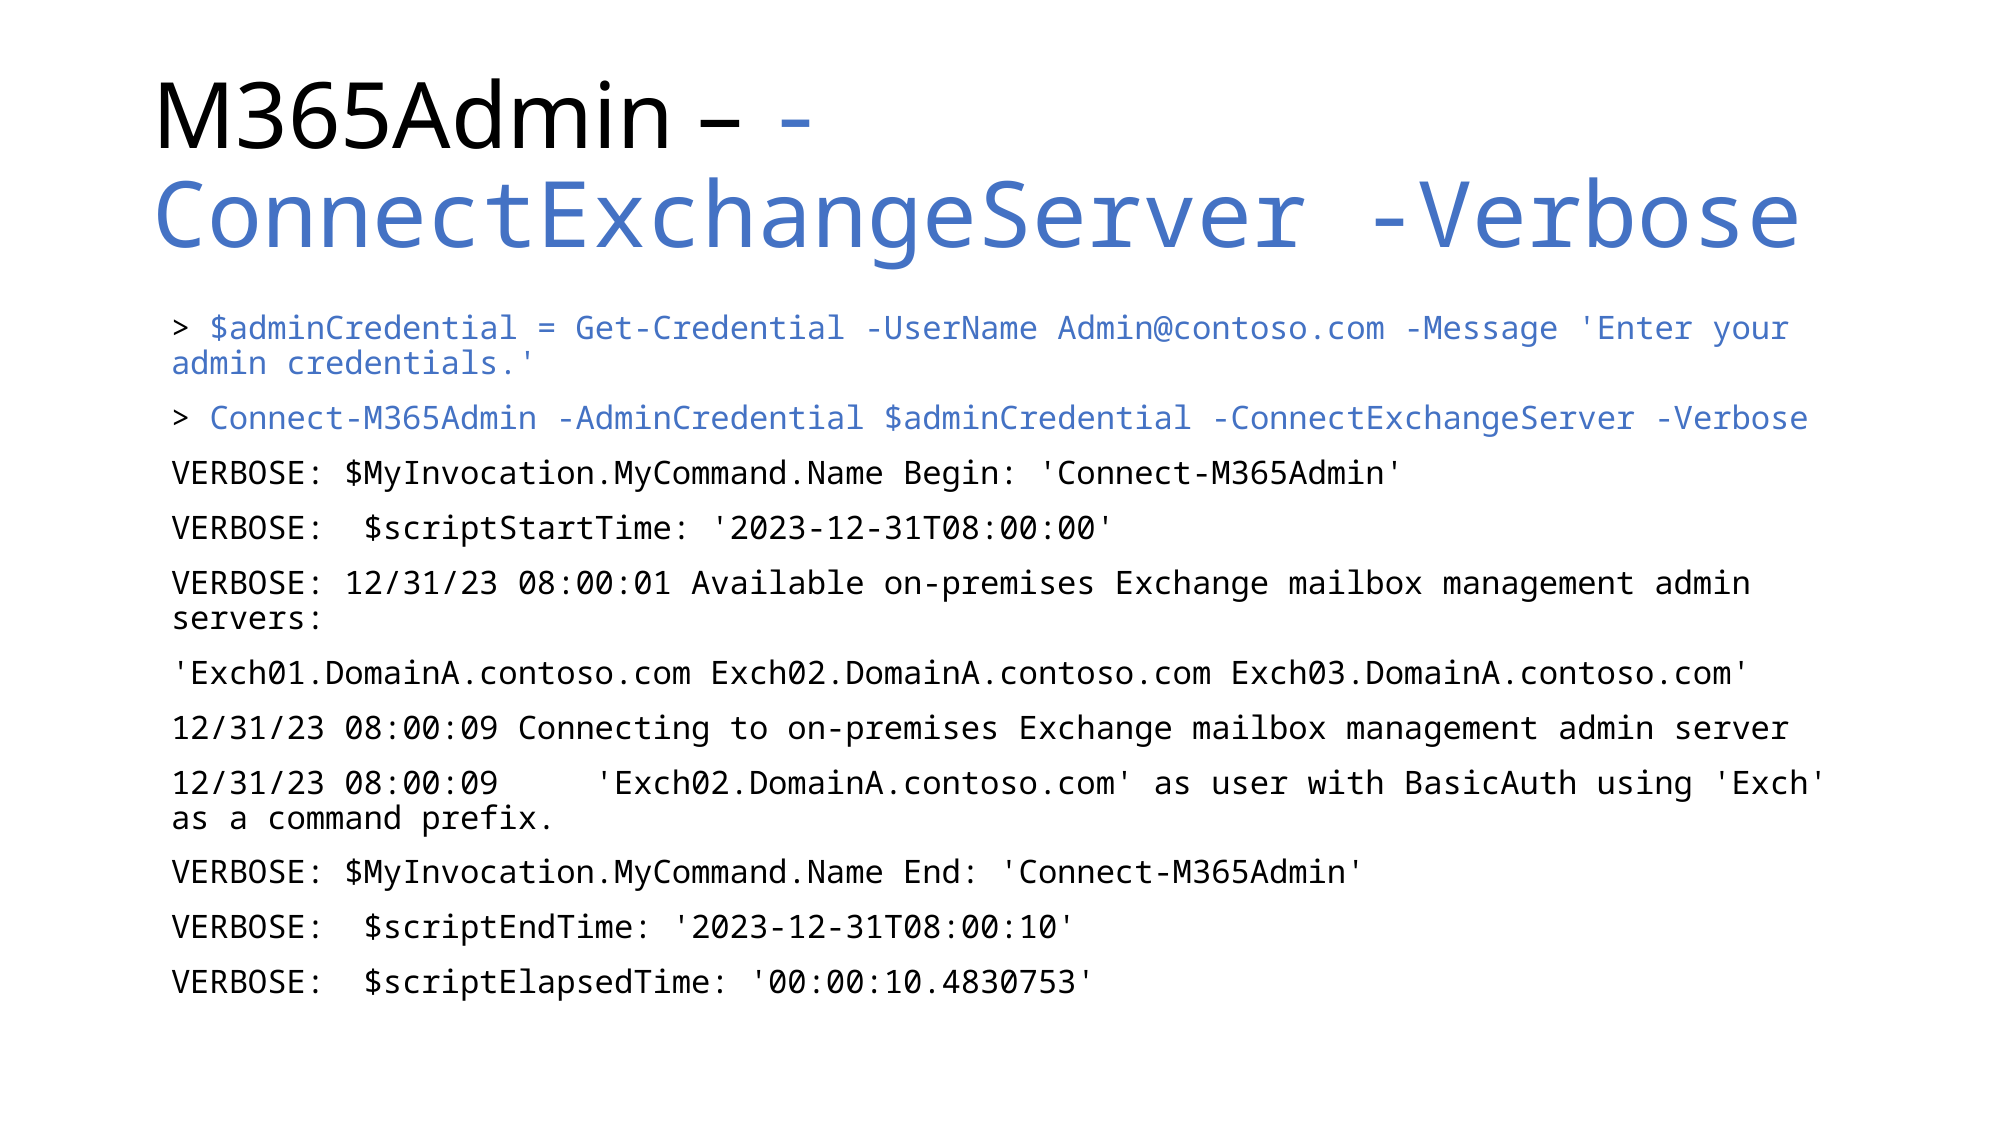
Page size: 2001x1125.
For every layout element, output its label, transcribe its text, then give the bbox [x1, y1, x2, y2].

list > $adminCredential = Get-Credential -UserName Admin@contoso.com -Message 'Enter your admin credentials.' > Connect-M365Admin -AdminCredential $adminCredential -ConnectExchangeServer -Verbose VERBOSE: $MyInvocation.MyCommand.Name Begin: 'Connect-M365Admin' VERBOSE: $scriptStartTime: '2023-12-31T08:00:00' VERBOSE: 12/31/23 08:00:01 Available on-premises Exchange mailbox management admin servers: 'Exch01.DomainA.contoso.com Exch02.DomainA.contoso.com Exch03.DomainA.contoso.com' 12/31/23 08:00:09 Connecting to on-premises Exchange mailbox management admin server 12/31/23 08:00:09 'Exch02.DomainA.contoso.com' as user with BasicAuth using 'Exch' as a command prefix. VERBOSE: $MyInvocation.MyCommand.Name End: 'Connect-M365Admin' VERBOSE: $scriptEndTime: '2023-12-31T08:00:10' VERBOSE: $scriptElapsedTime: '00:00:10.4830753' [156, 304, 1882, 1019]
title M365Admin – -ConnectExchangeServer -Verbose [137, 59, 1863, 278]
